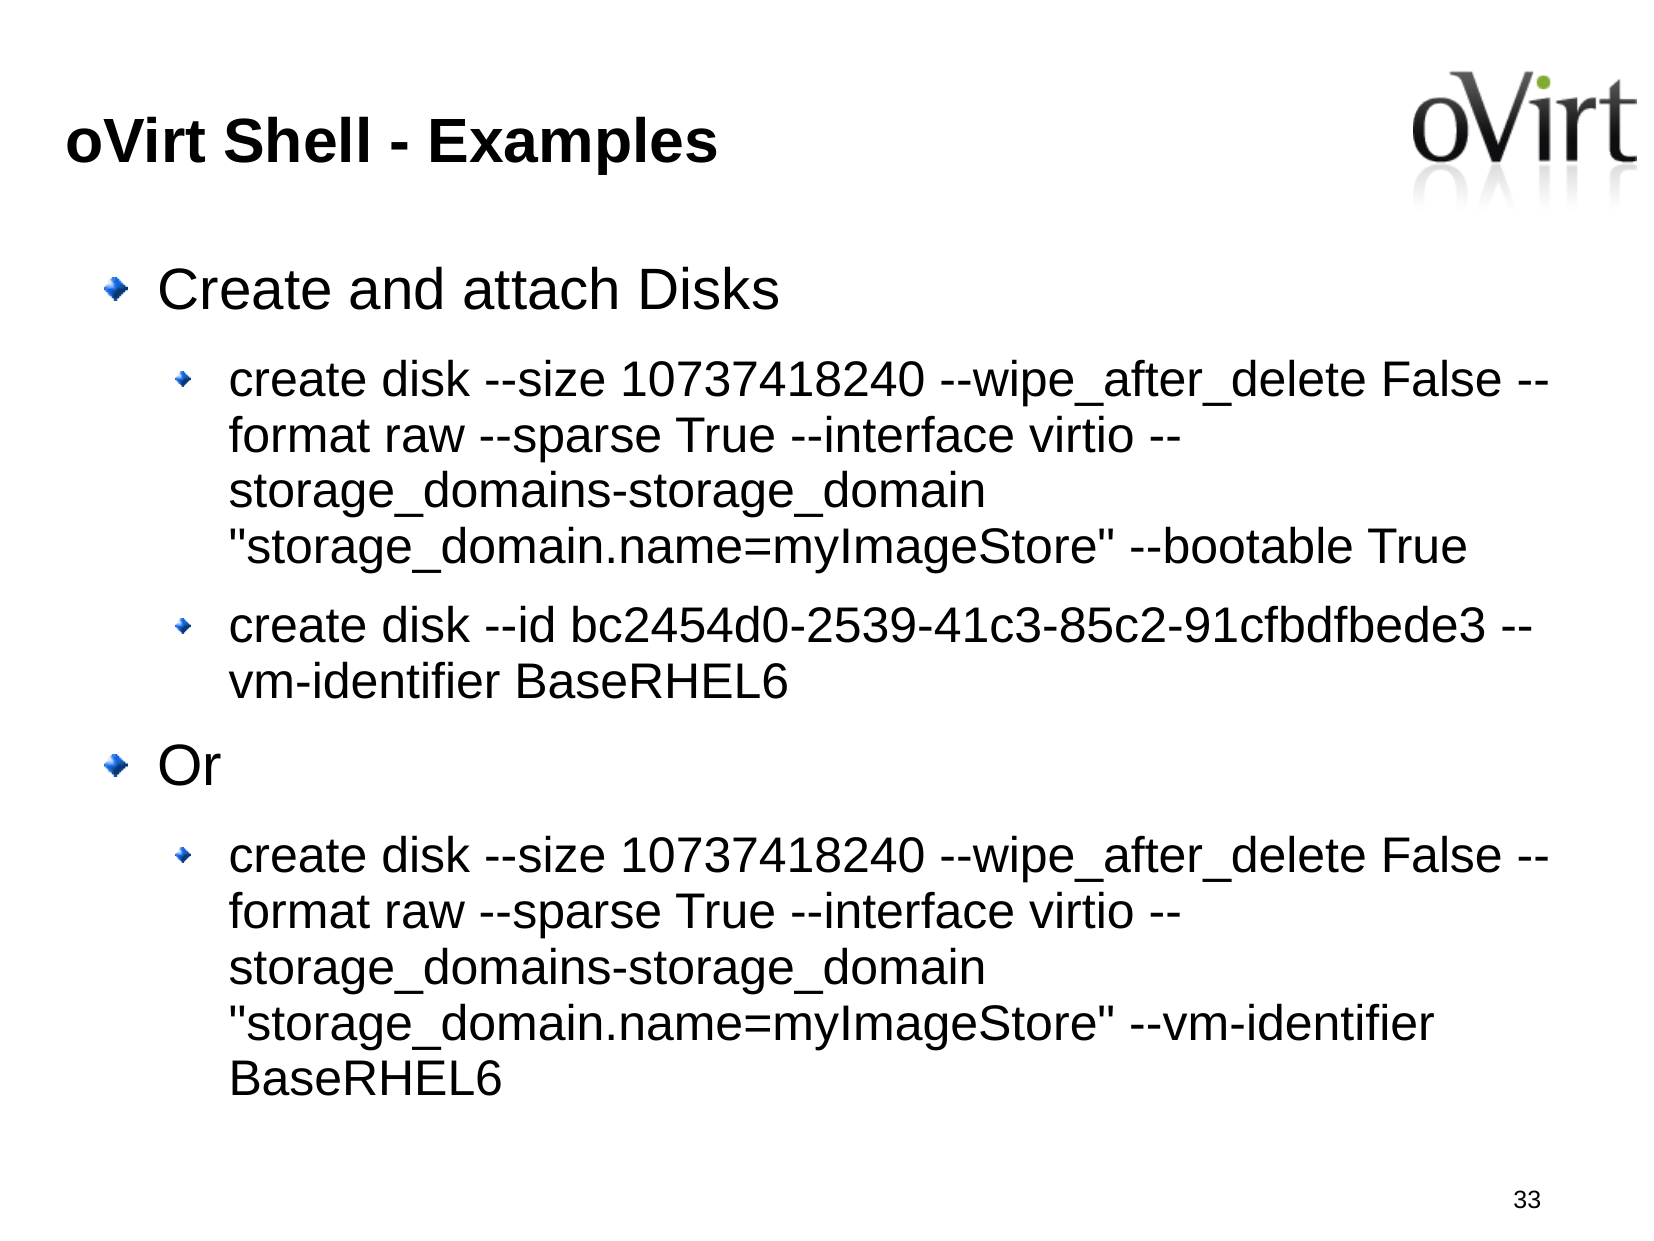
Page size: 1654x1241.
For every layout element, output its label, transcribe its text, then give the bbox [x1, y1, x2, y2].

list Create and attach Disks create disk --size 10737418240 --wipe_after_delete False --format raw --sparse True --interface virtio --storage_domains-storage_domain "storage_domain.name=myImageStore" --bootable True create disk --id bc2454d0-2539-41c3-85c2-91cfbdfbede3 --vm-identifier BaseRHEL6 Or create disk --size 10737418240 --wipe_after_delete False --format raw --sparse True --interface virtio --storage_domains-storage_domain "storage_domain.name=myImageStore" --vm-identifier BaseRHEL6 [86, 256, 1576, 1107]
picture [1413, 63, 1637, 212]
title oVirt Shell - Examples [65, 90, 758, 192]
